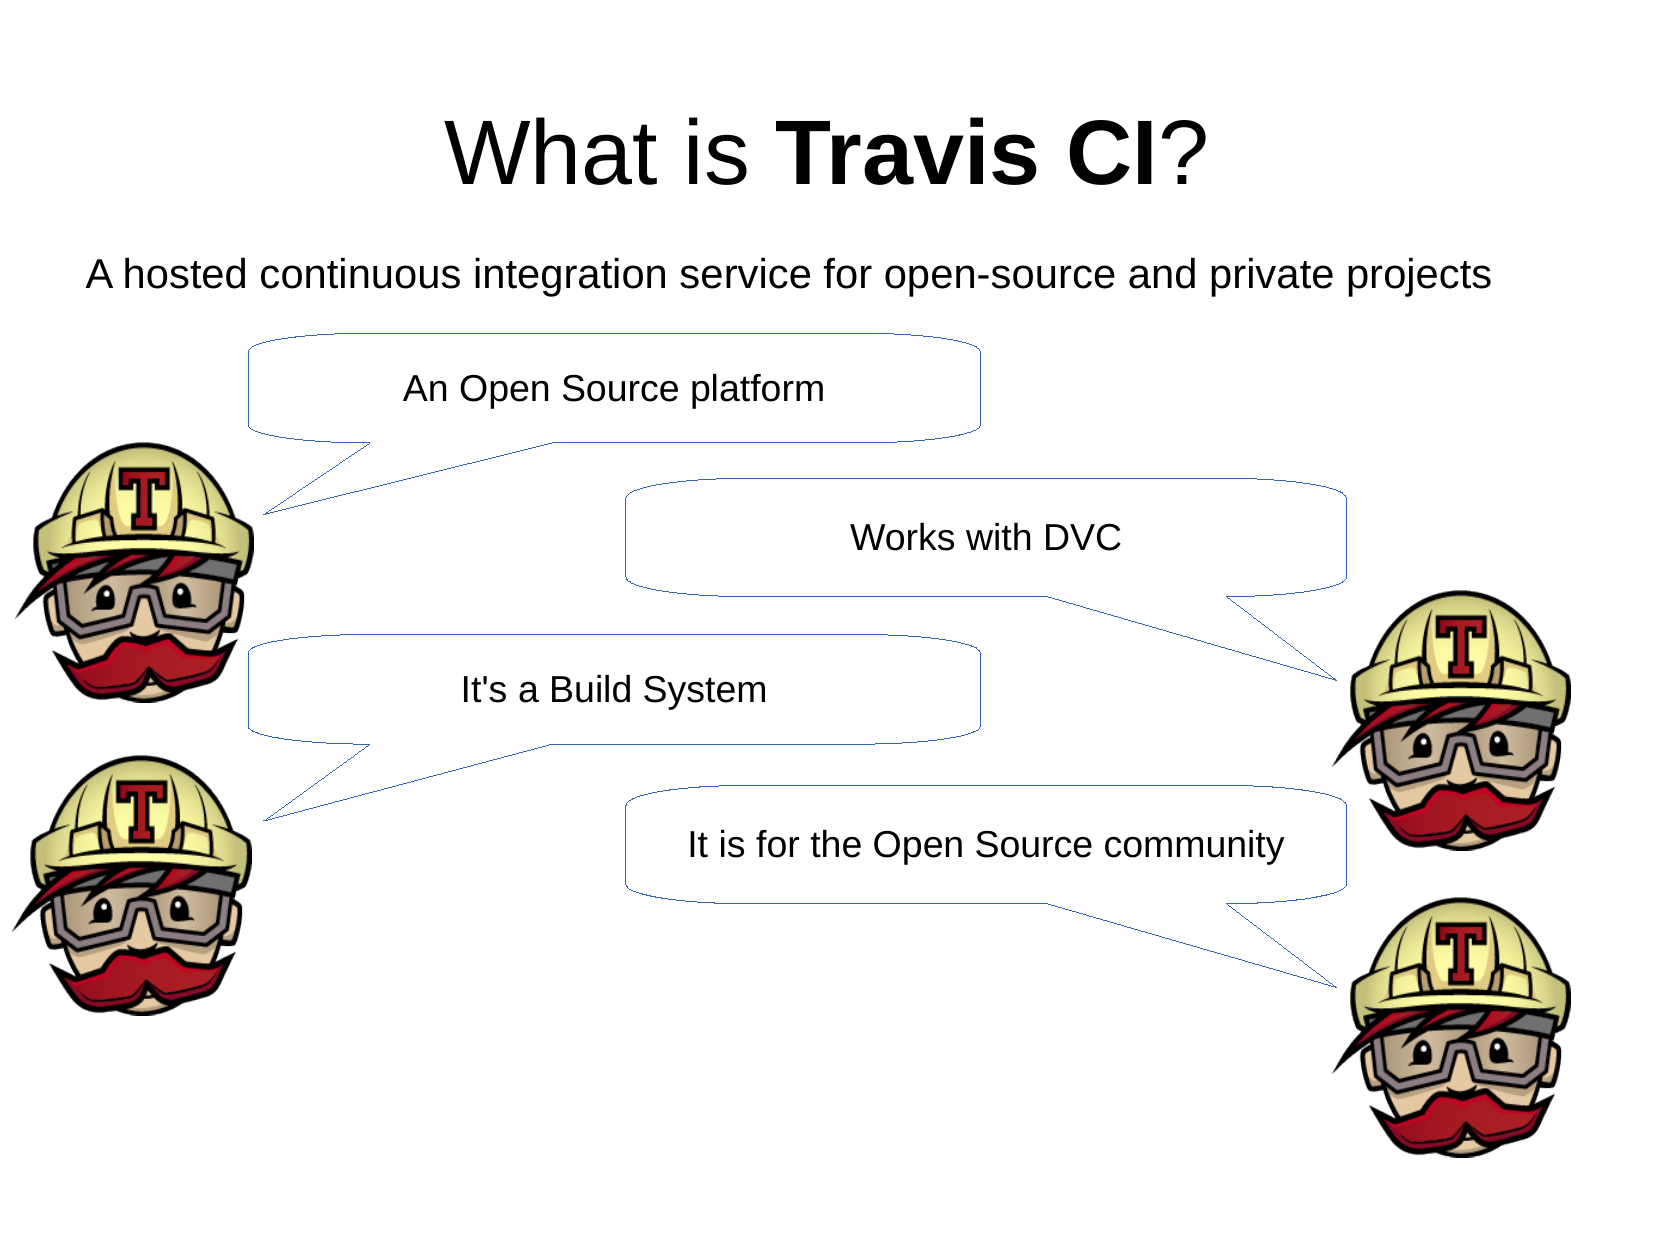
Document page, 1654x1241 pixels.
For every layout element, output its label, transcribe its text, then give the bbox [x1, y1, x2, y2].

picture [1331, 897, 1571, 1158]
text_box It is for the Open Source community [625, 785, 1347, 986]
picture [14, 442, 254, 703]
text_box It's a Build System [248, 634, 981, 821]
title What is Travis CI? [82, 49, 1571, 257]
text_box A hosted continuous integration service for open-source and private projects [70, 243, 1560, 306]
text_box An Open Source platform [248, 333, 981, 515]
picture [11, 755, 252, 1016]
text_box Works with DVC [625, 478, 1347, 679]
picture [1331, 590, 1571, 851]
